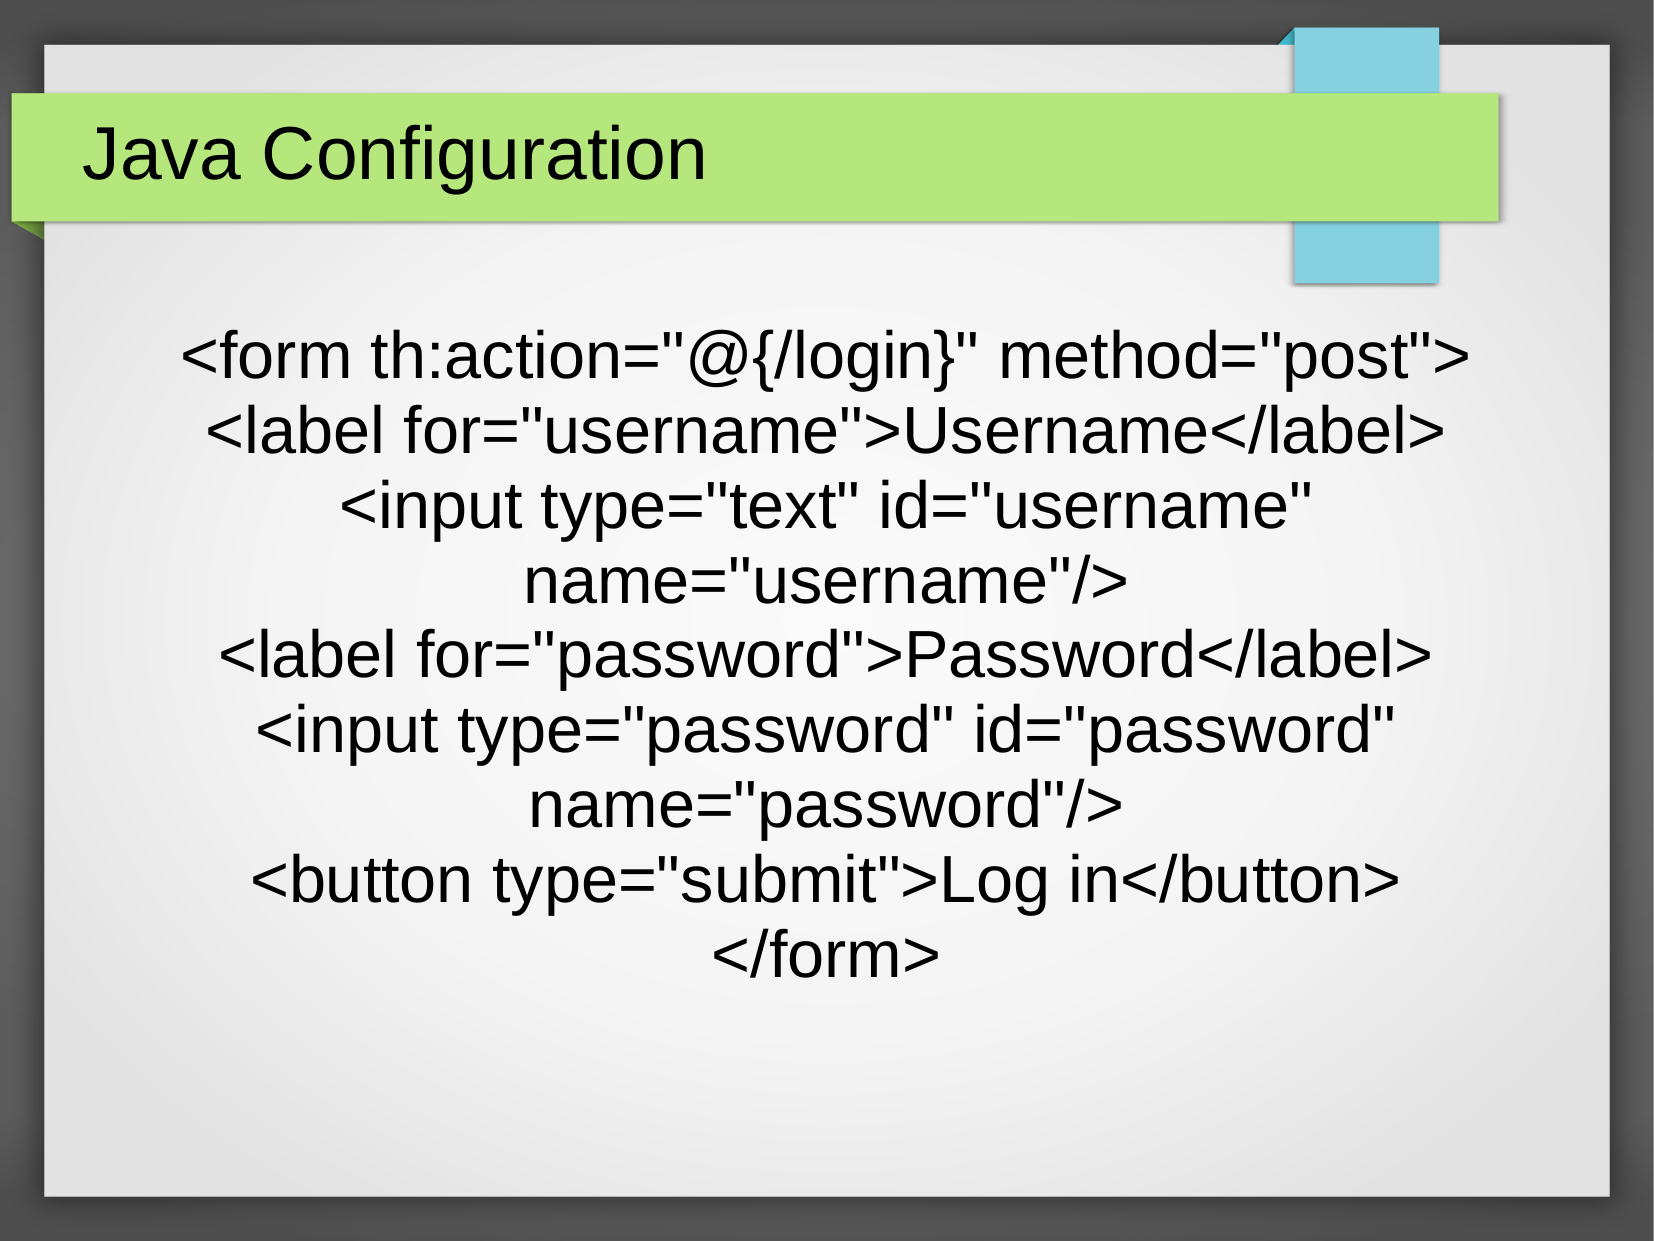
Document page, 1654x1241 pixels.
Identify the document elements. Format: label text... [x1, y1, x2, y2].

picture [0, 0, 1654, 1241]
subtitle <form th:action="@{/login}" method="post"> <label for="username">Username</label> <input type="text" id="username" name="username"/> <label for="password">Password</label> <input type="password" id="password" name="password"/> <button type="submit">Log in</button> </form> [82, 295, 1571, 1015]
title Java Configuration [82, 94, 1264, 213]
